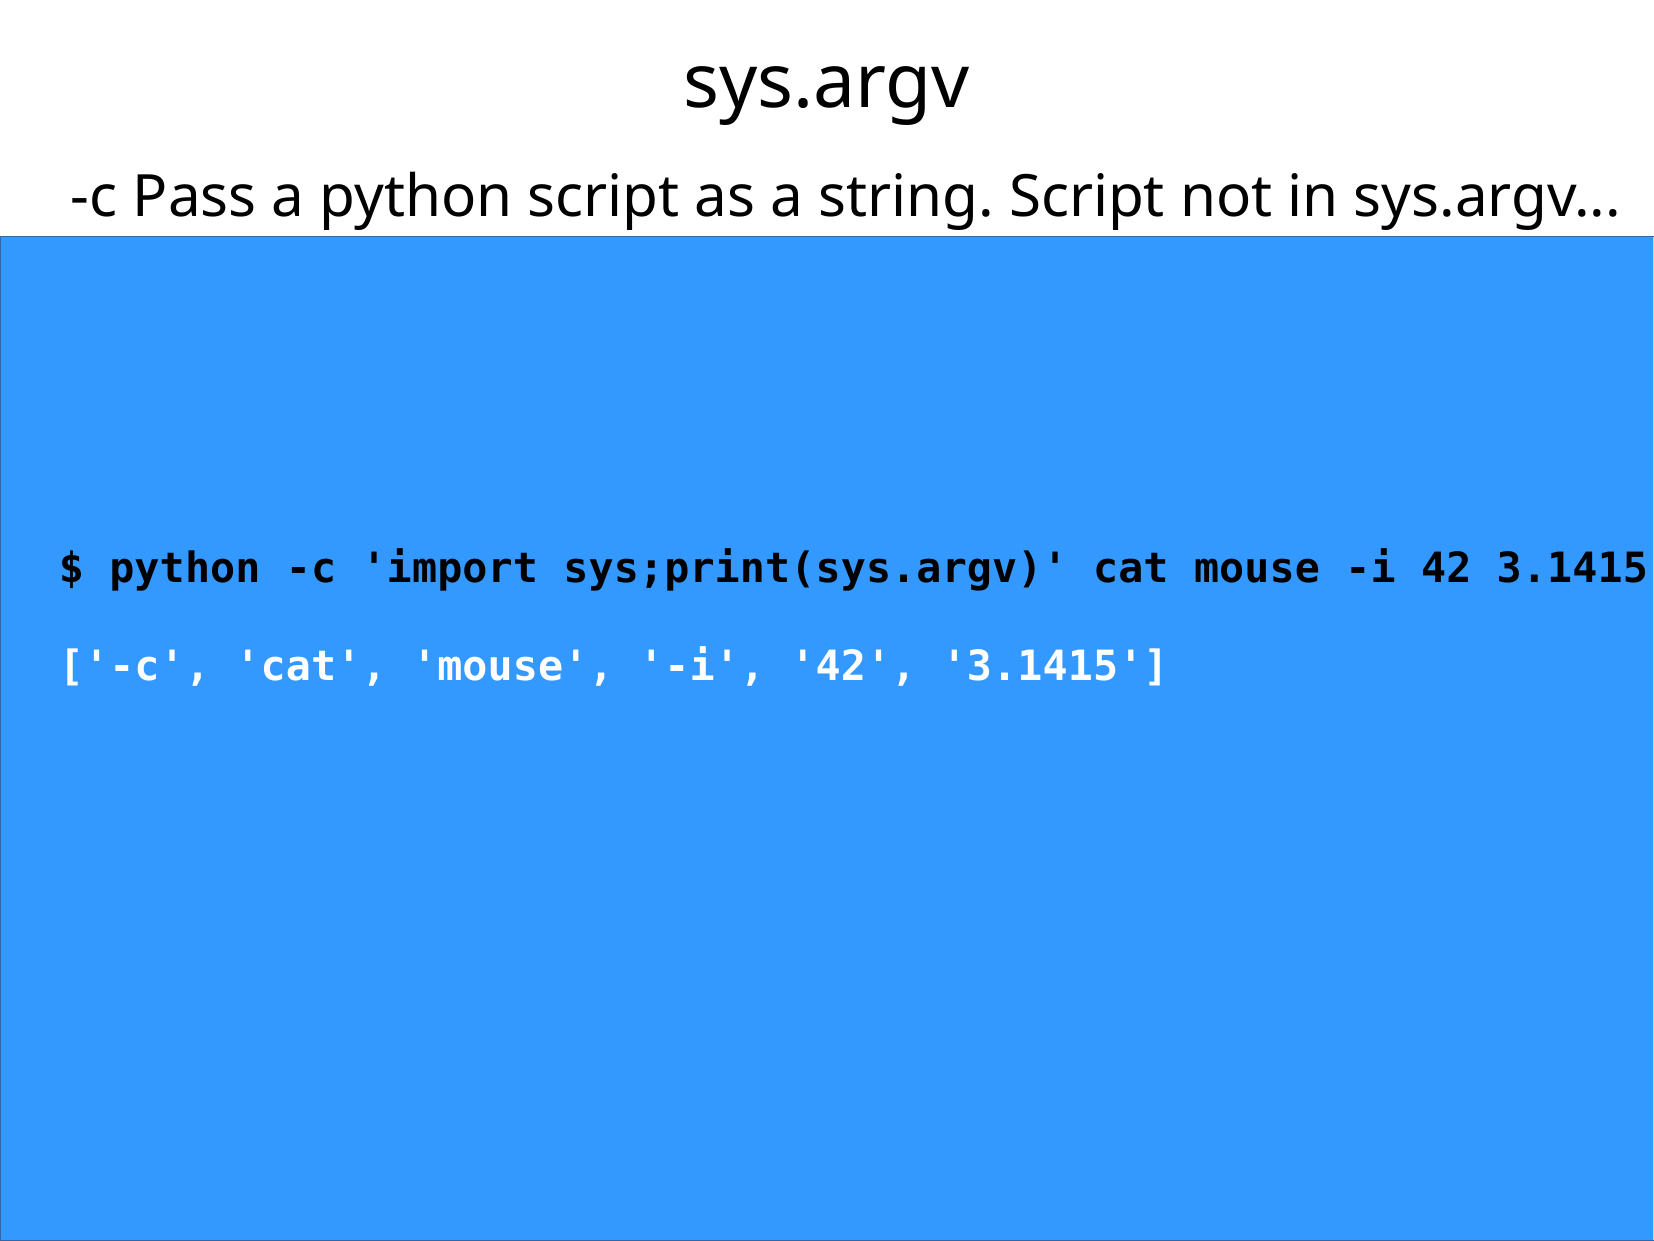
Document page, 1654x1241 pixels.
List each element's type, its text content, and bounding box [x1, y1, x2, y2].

subtitle -c Pass a python script as a string. Script not in sys.argv... [70, 154, 1642, 236]
text_box $ python -c 'import sys;print(sys.argv)' cat mouse -i 42 3.1415 ['-c', 'cat', 'mouse', '-i', '42', '3.1415'] [0, 236, 1654, 1241]
title sys.argv [82, 36, 1571, 120]
